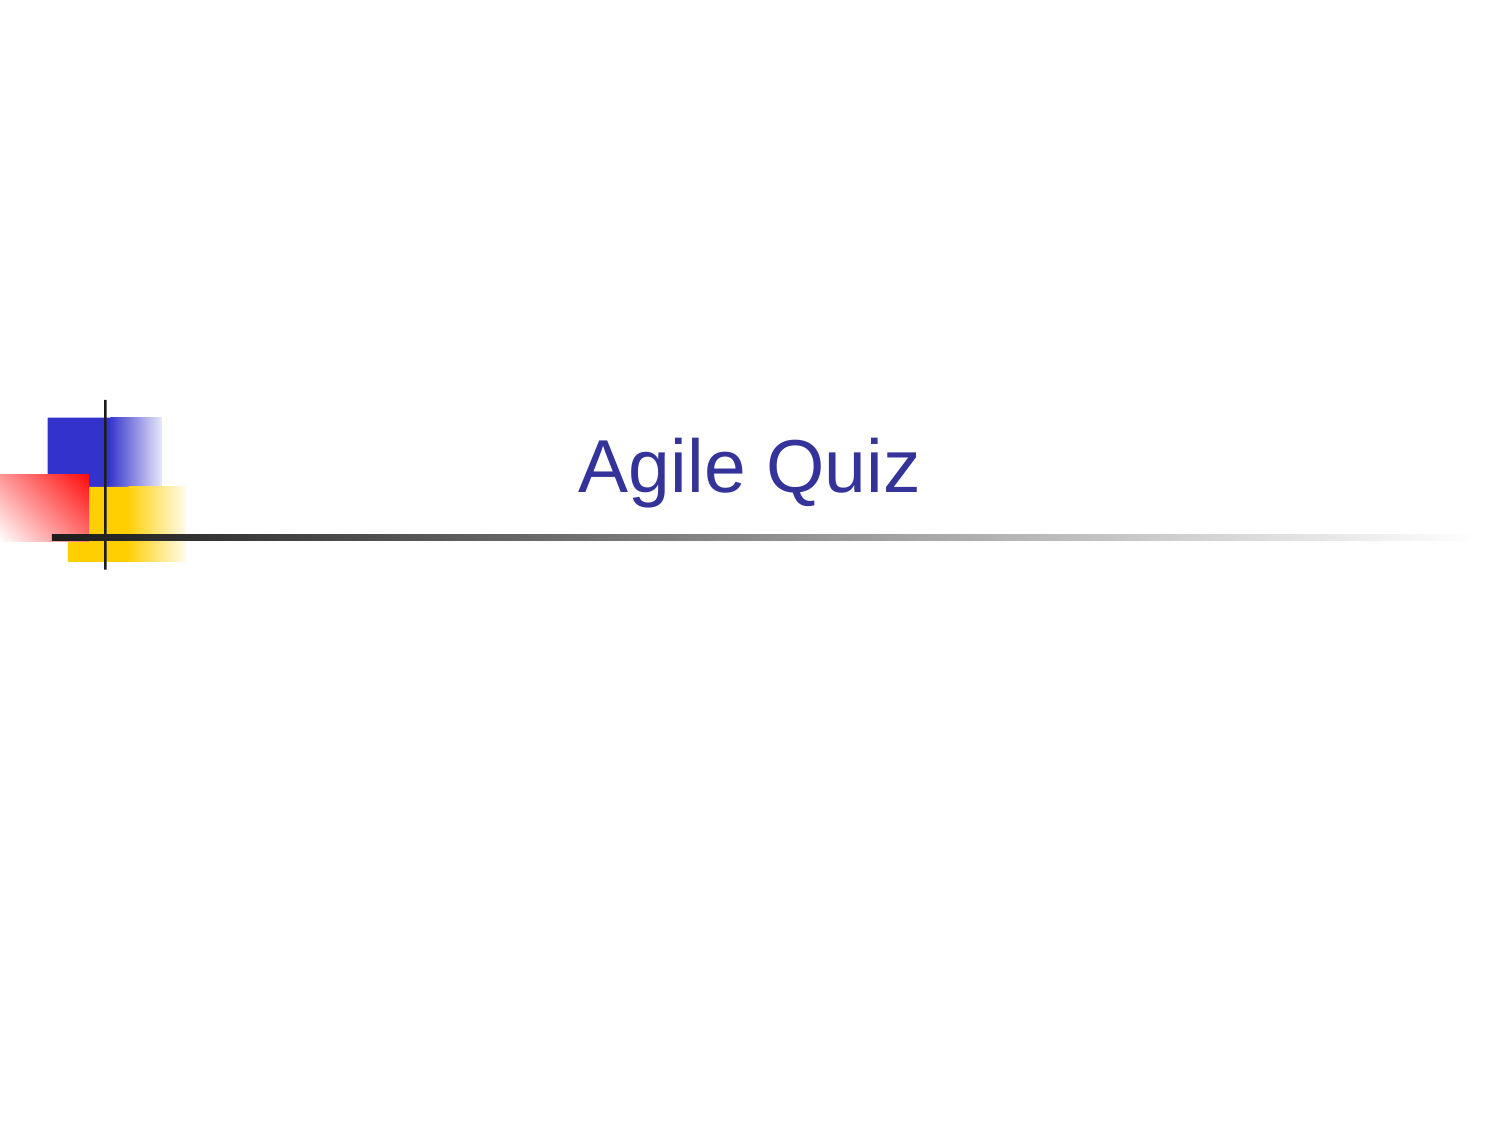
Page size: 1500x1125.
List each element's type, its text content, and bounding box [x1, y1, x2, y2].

title Agile Quiz [150, 274, 1351, 515]
